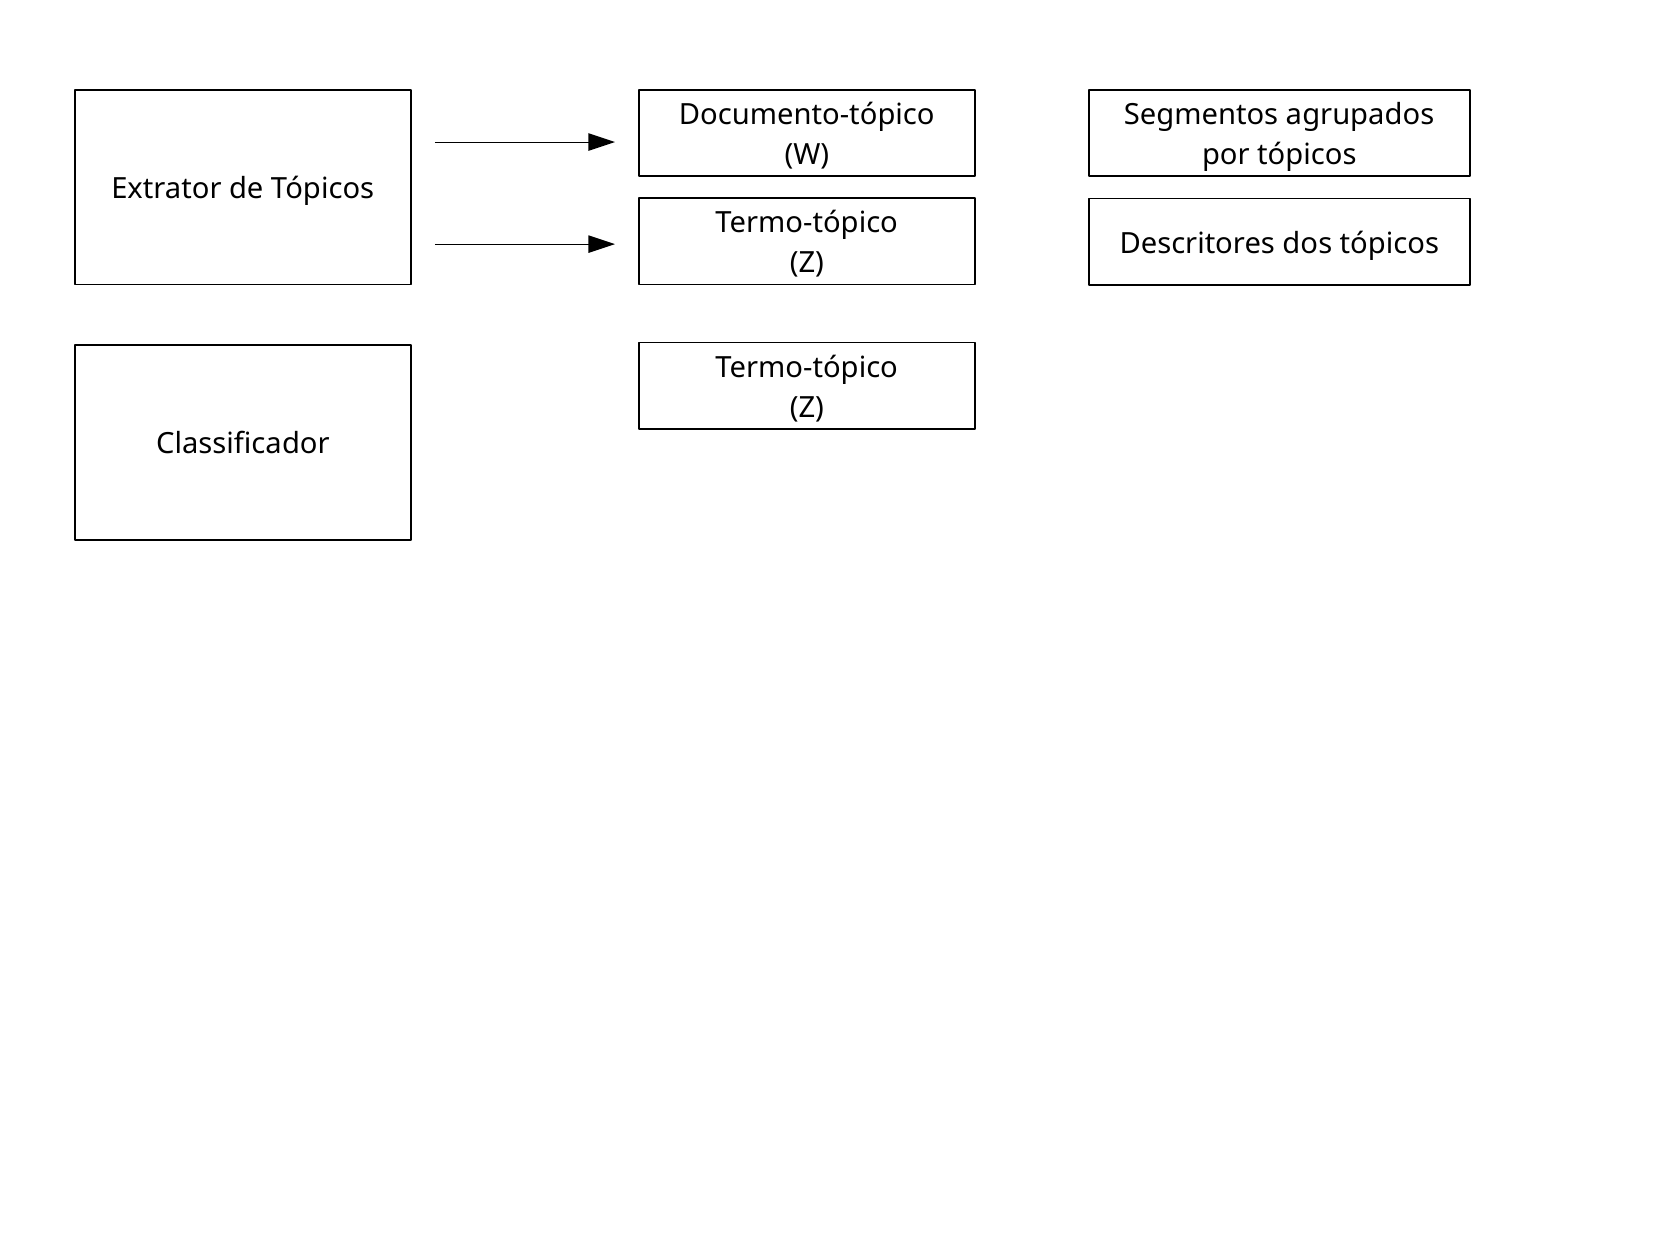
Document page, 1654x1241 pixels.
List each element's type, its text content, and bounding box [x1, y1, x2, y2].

text_box Segmentos agrupados por tópicos [1088, 89, 1470, 177]
text_box Documento-tópico (W) [638, 89, 975, 177]
text_box Descritores dos tópicos [1088, 198, 1470, 286]
text_box Termo-tópico (Z) [638, 342, 975, 430]
text_box Termo-tópico (Z) [638, 198, 975, 285]
text_box Extrator de Tópicos [74, 89, 411, 285]
text_box Classificador [74, 345, 411, 540]
